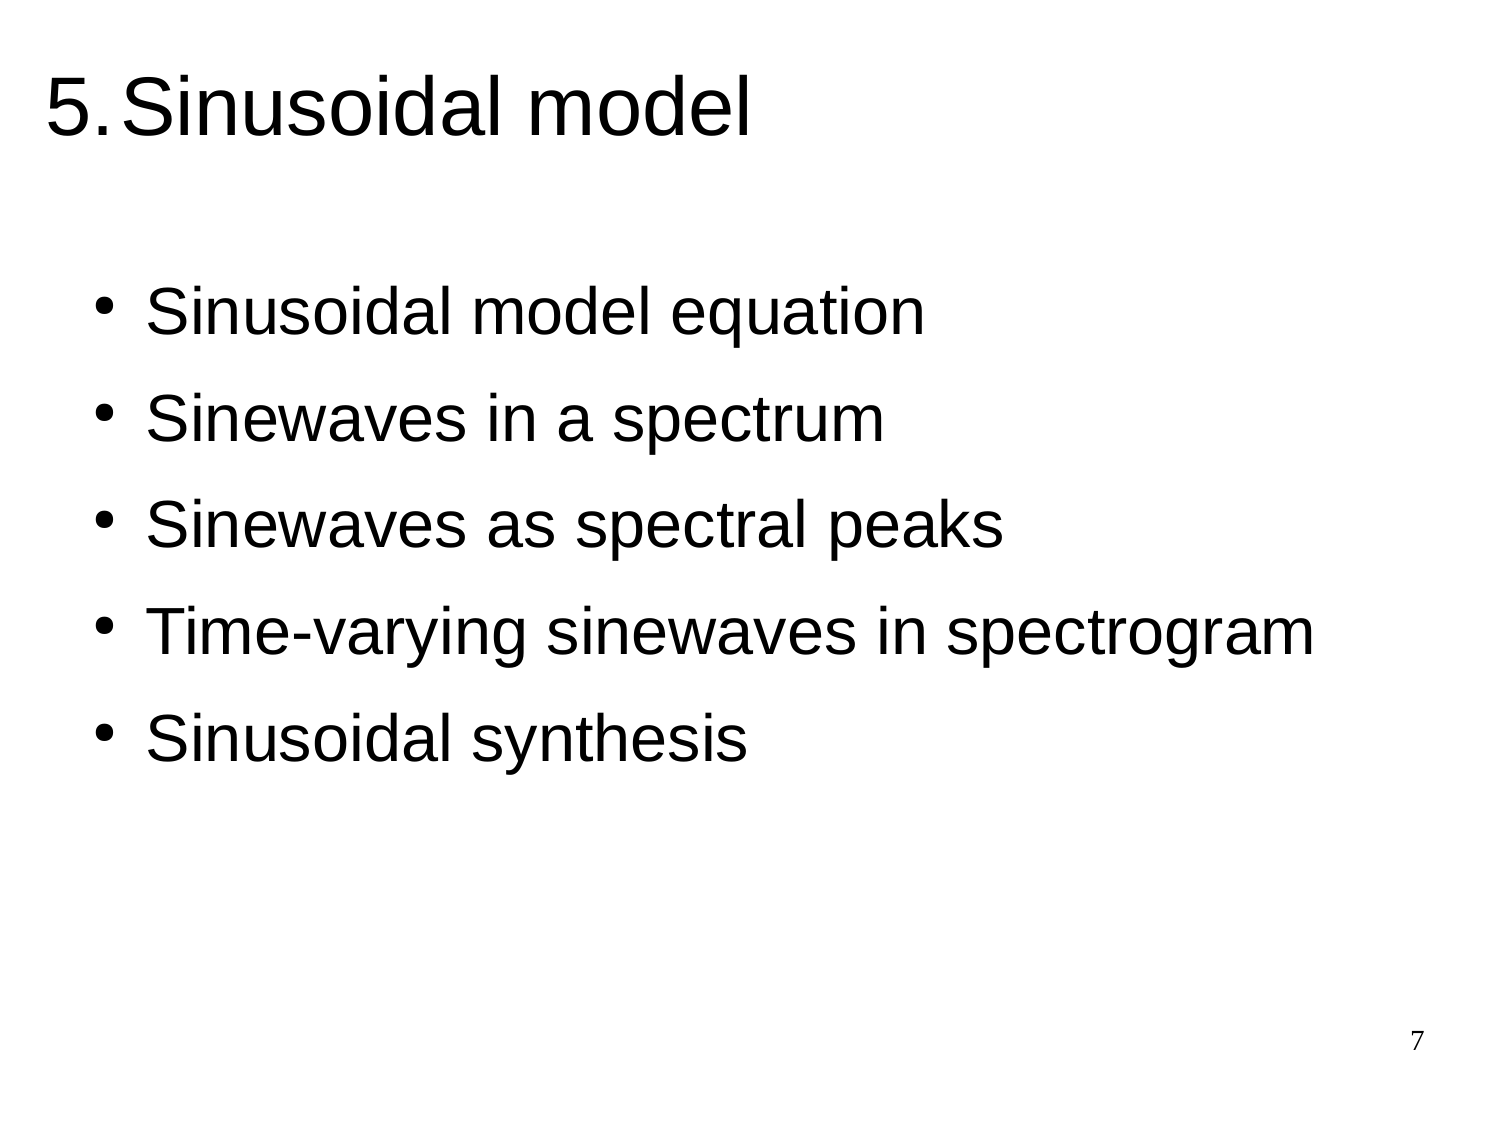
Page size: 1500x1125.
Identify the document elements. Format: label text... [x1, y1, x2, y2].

title 5. Sinusoidal model [45, 13, 1396, 201]
list Sinusoidal model equation Sinewaves in a spectrum Sinewaves as spectral peaks Time-varying sinewaves in spectrogram Sinusoidal synthesis [75, 263, 1425, 1006]
